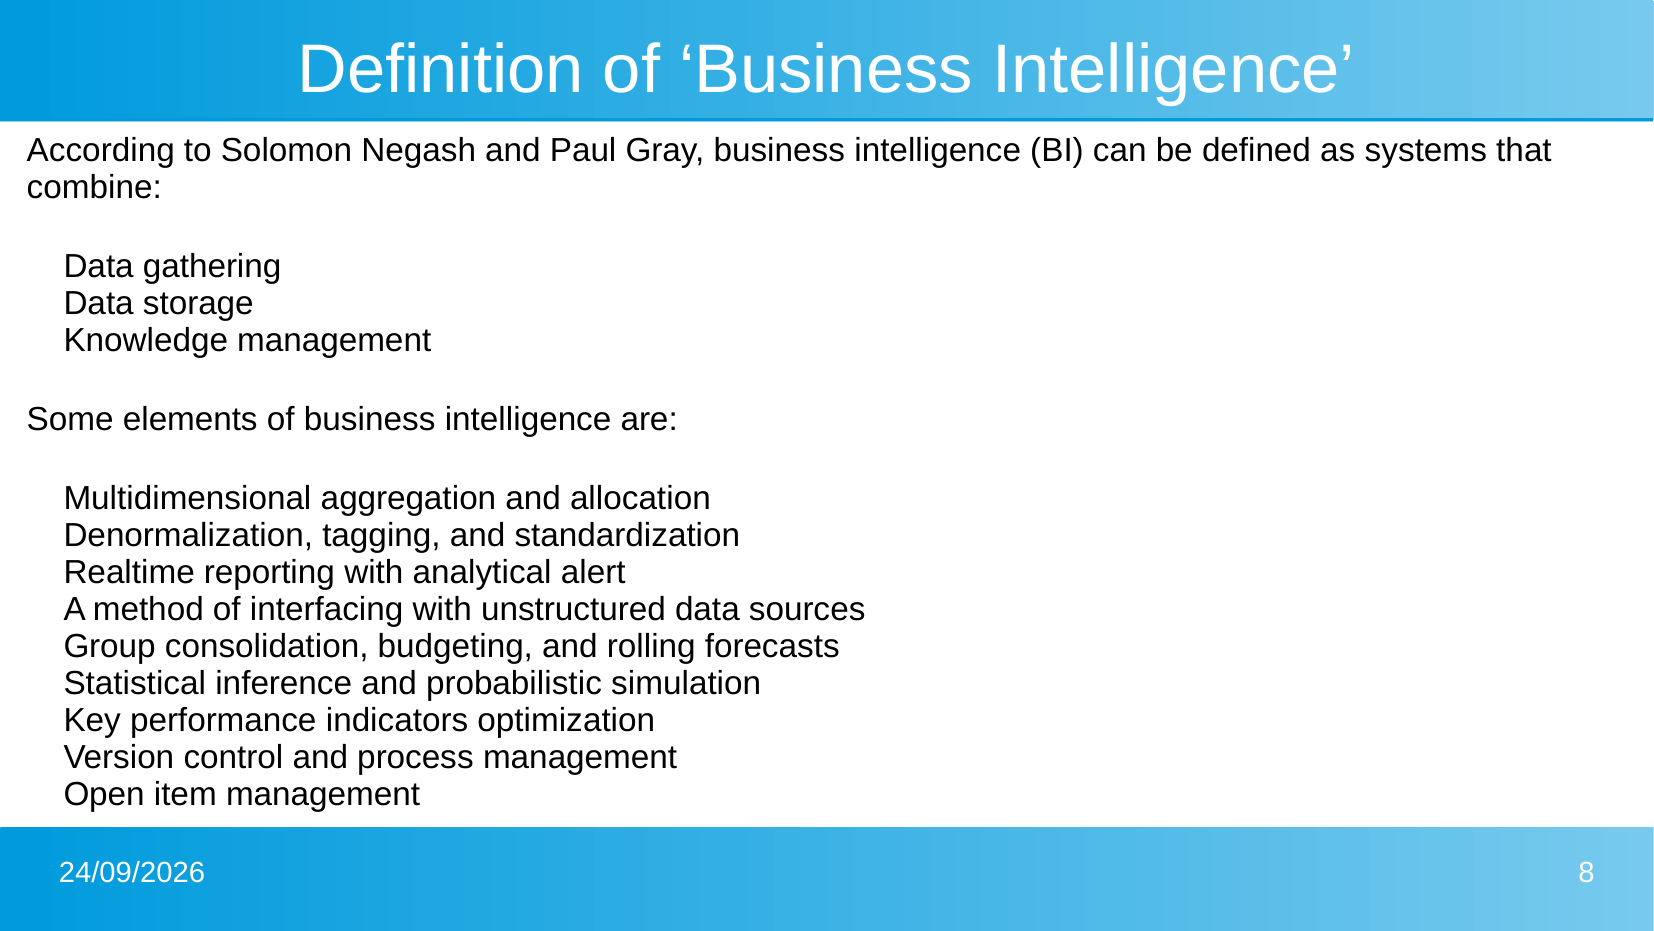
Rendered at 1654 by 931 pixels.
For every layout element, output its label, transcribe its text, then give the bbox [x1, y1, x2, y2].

title Definition of ‘Business Intelligence’ [59, 29, 1595, 108]
text_box According to Solomon Negash and Paul Gray, business intelligence (BI) can be defined as systems that combine: Data gathering Data storage Knowledge management Some elements of business intelligence are: Multidimensional aggregation and allocation Denormalization, tagging, and standardization Realtime reporting with analytical alert A method of interfacing with unstructured data sources Group consolidation, budgeting, and rolling forecasts Statistical inference and probabilistic simulation Key performance indicators optimization Version control and process management Open item management [11, 124, 1577, 931]
